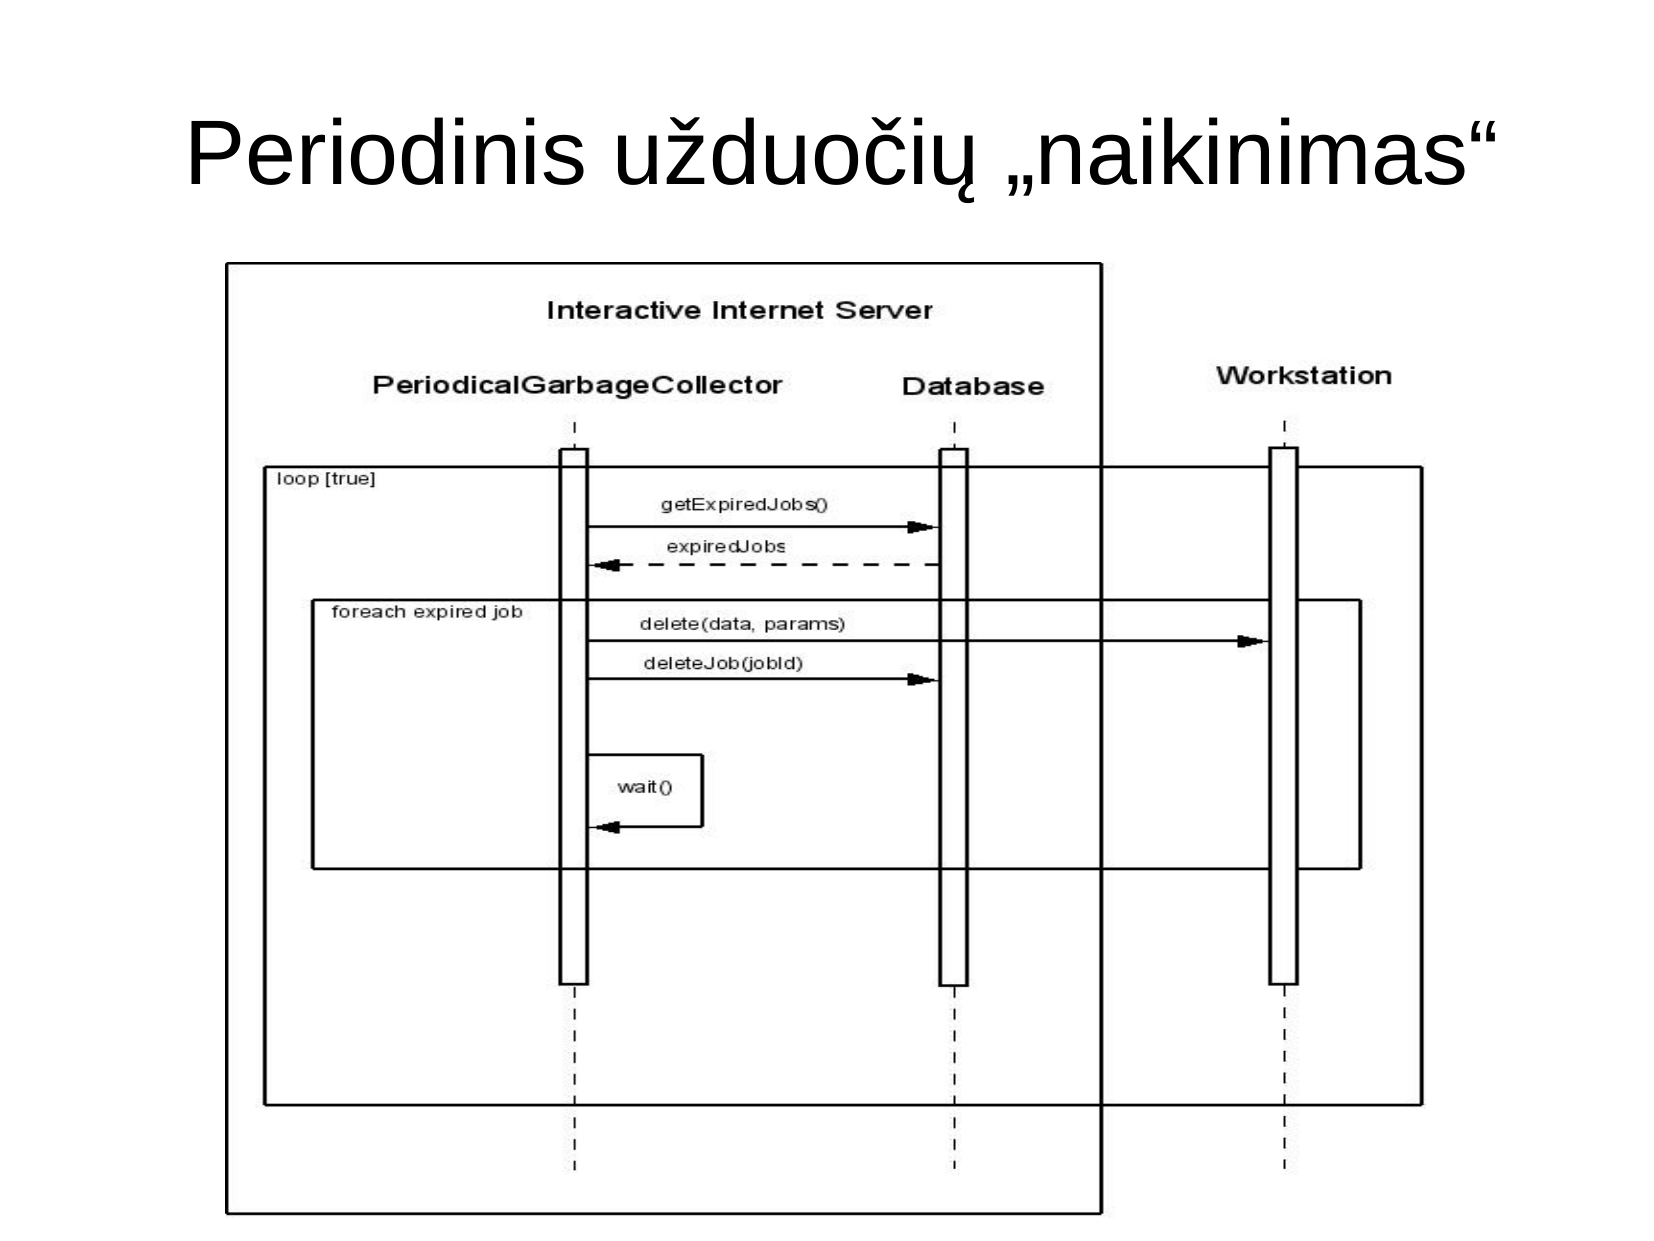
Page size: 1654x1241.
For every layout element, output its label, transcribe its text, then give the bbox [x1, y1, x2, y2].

picture [225, 262, 1426, 1218]
title Periodinis užduočių „naikinimas“ [82, 56, 1571, 250]
